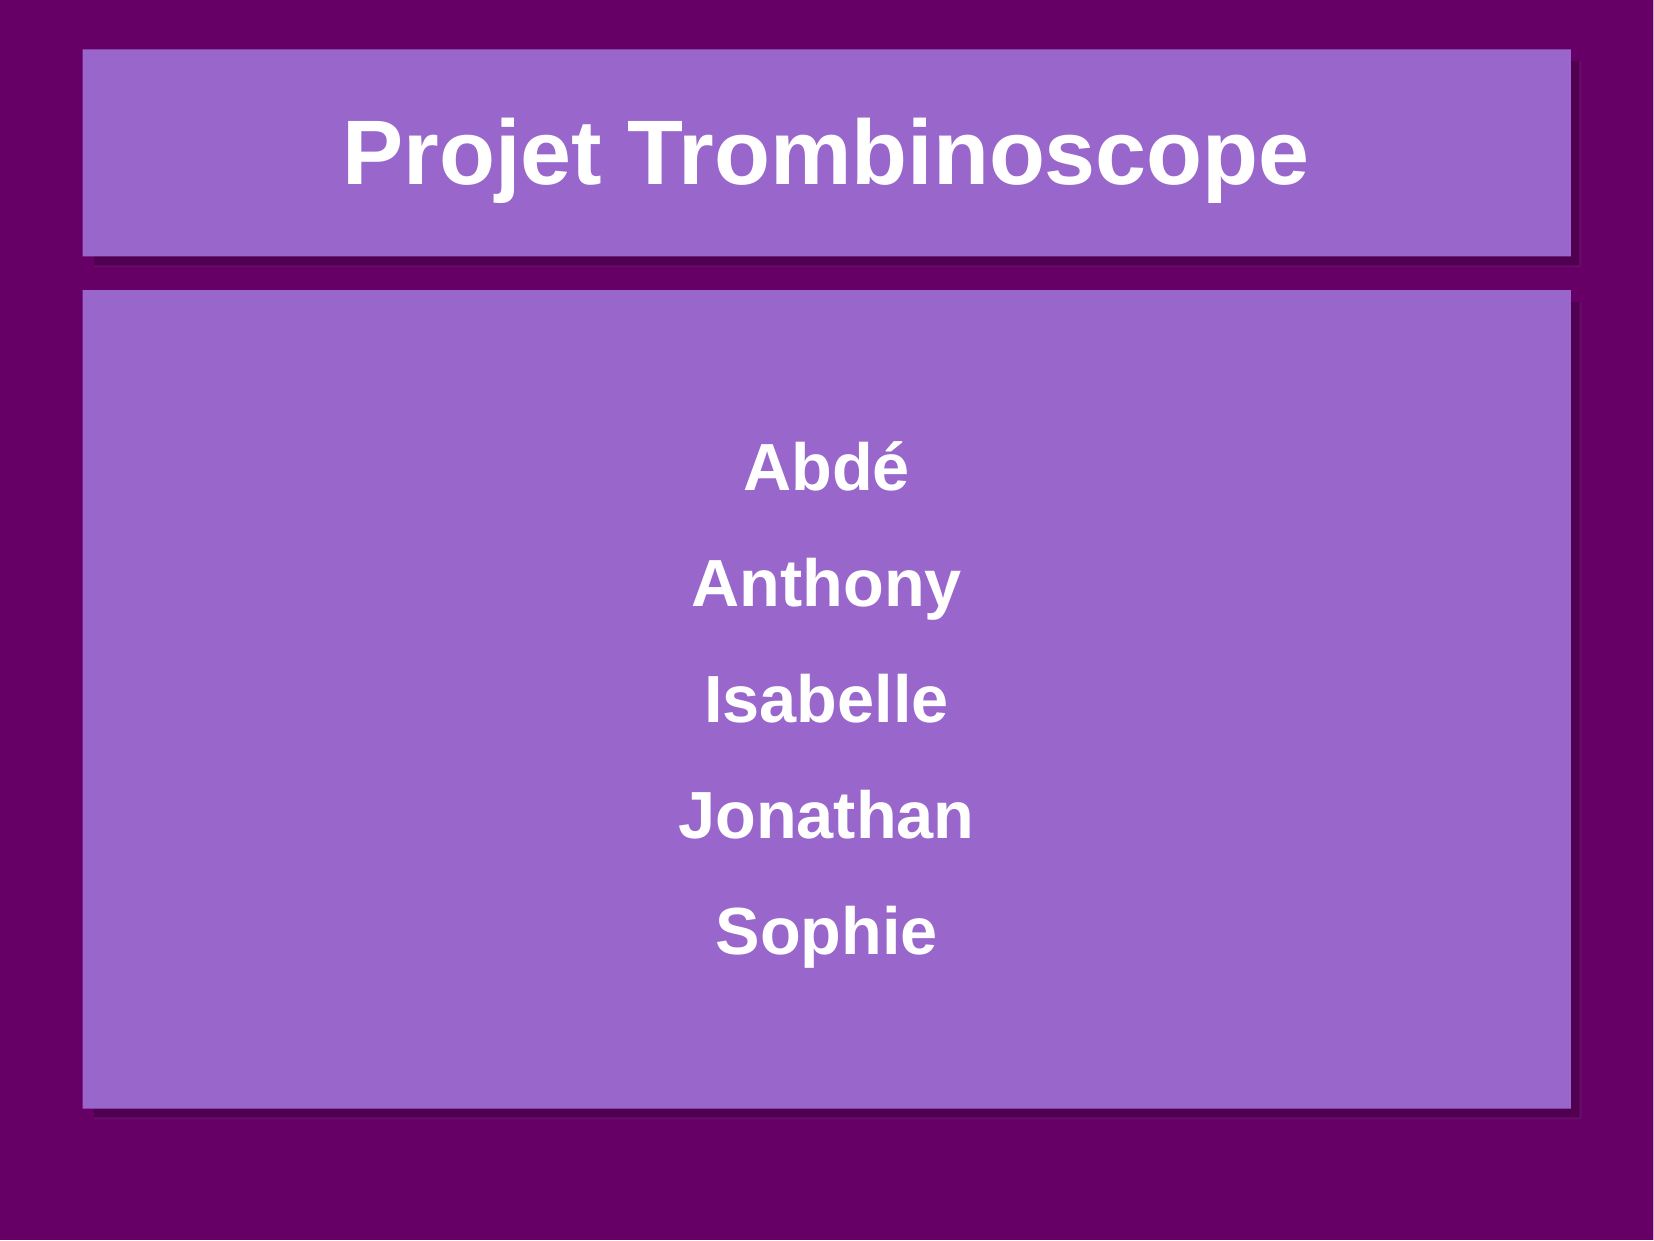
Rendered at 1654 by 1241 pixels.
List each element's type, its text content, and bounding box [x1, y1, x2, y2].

title Projet Trombinoscope [82, 49, 1571, 257]
list Abdé Anthony Isabelle Jonathan Sophie [82, 290, 1571, 1109]
